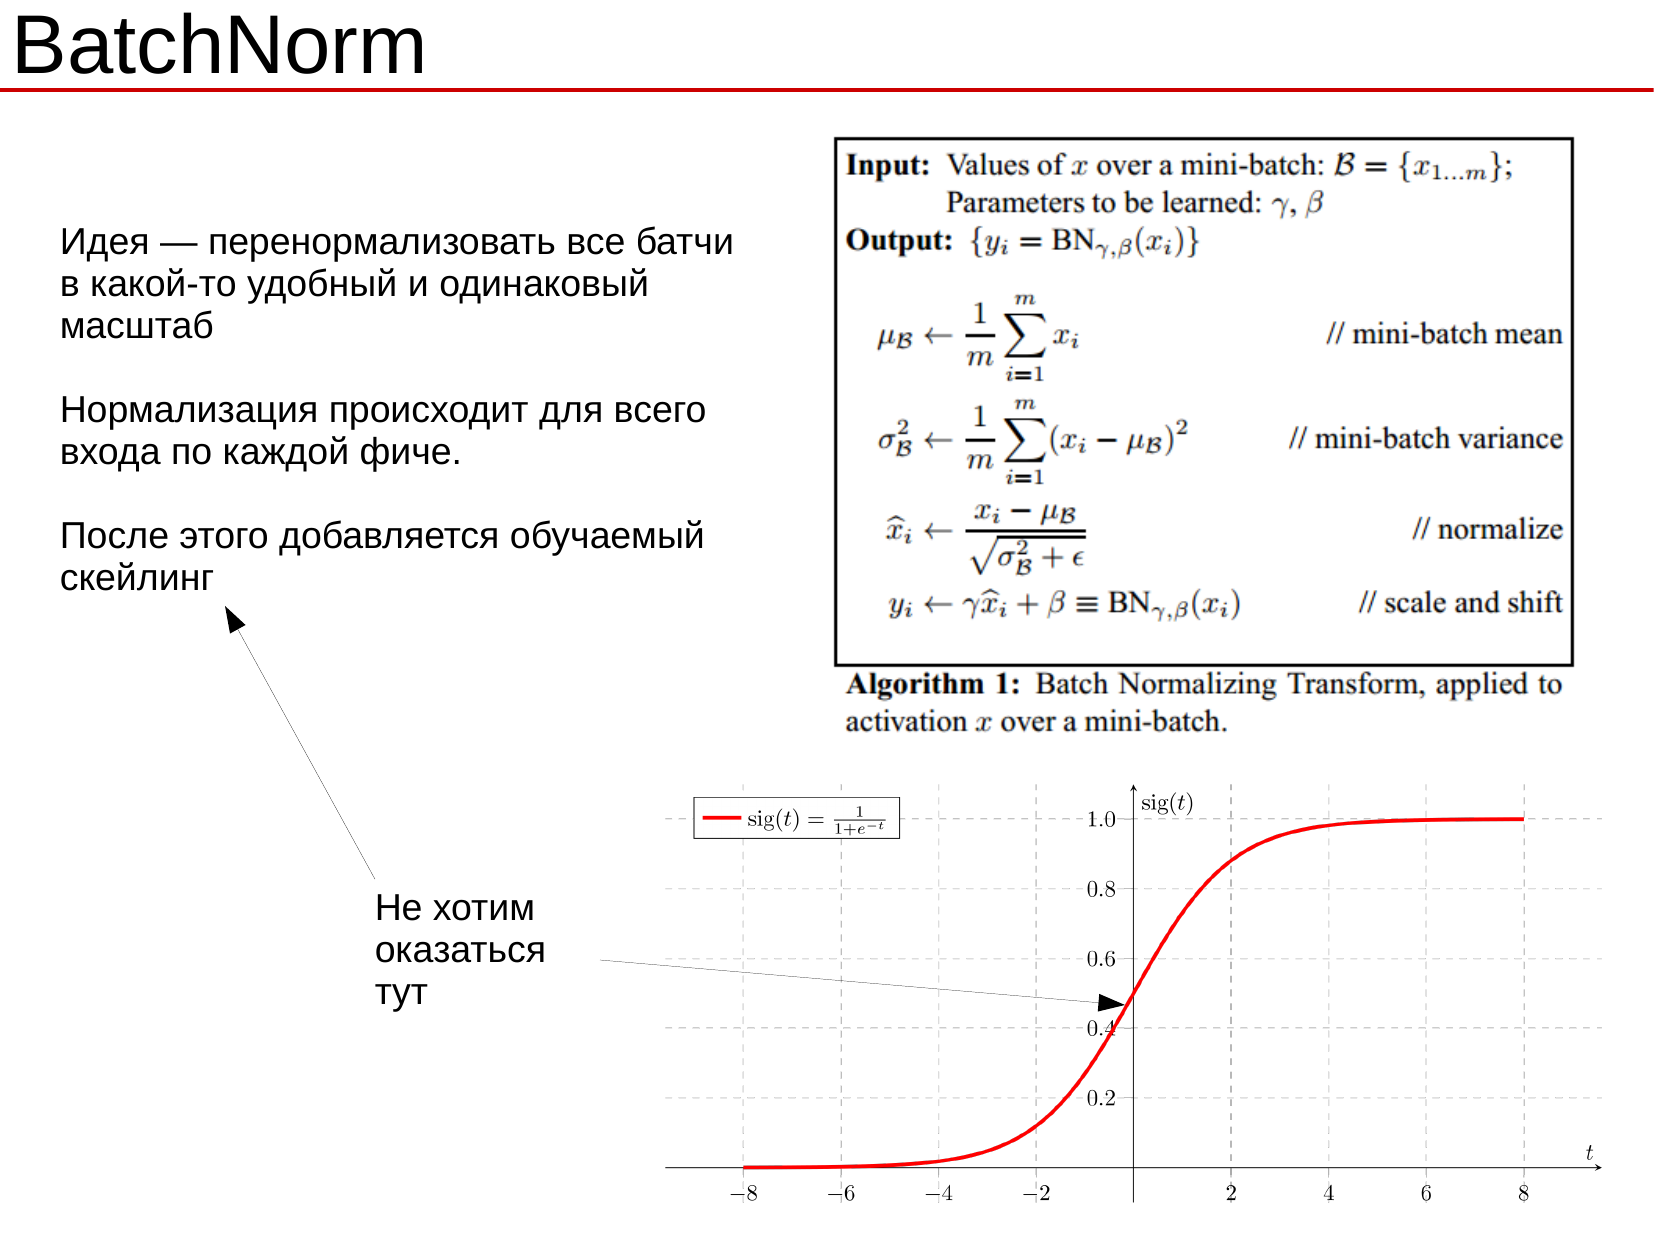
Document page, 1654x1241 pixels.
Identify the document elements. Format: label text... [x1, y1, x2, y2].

title BatchNorm [11, 0, 1501, 91]
picture [660, 779, 1606, 1216]
text_box Идея — перенормализовать все батчи в какой-то удобный и одинаковый масштаб Нормализация происходит для всего входа по каждой фиче. После этого добавляется обучаемый скейлинг [45, 213, 751, 606]
text_box Не хотим оказаться тут [360, 879, 586, 1021]
picture [825, 128, 1593, 751]
